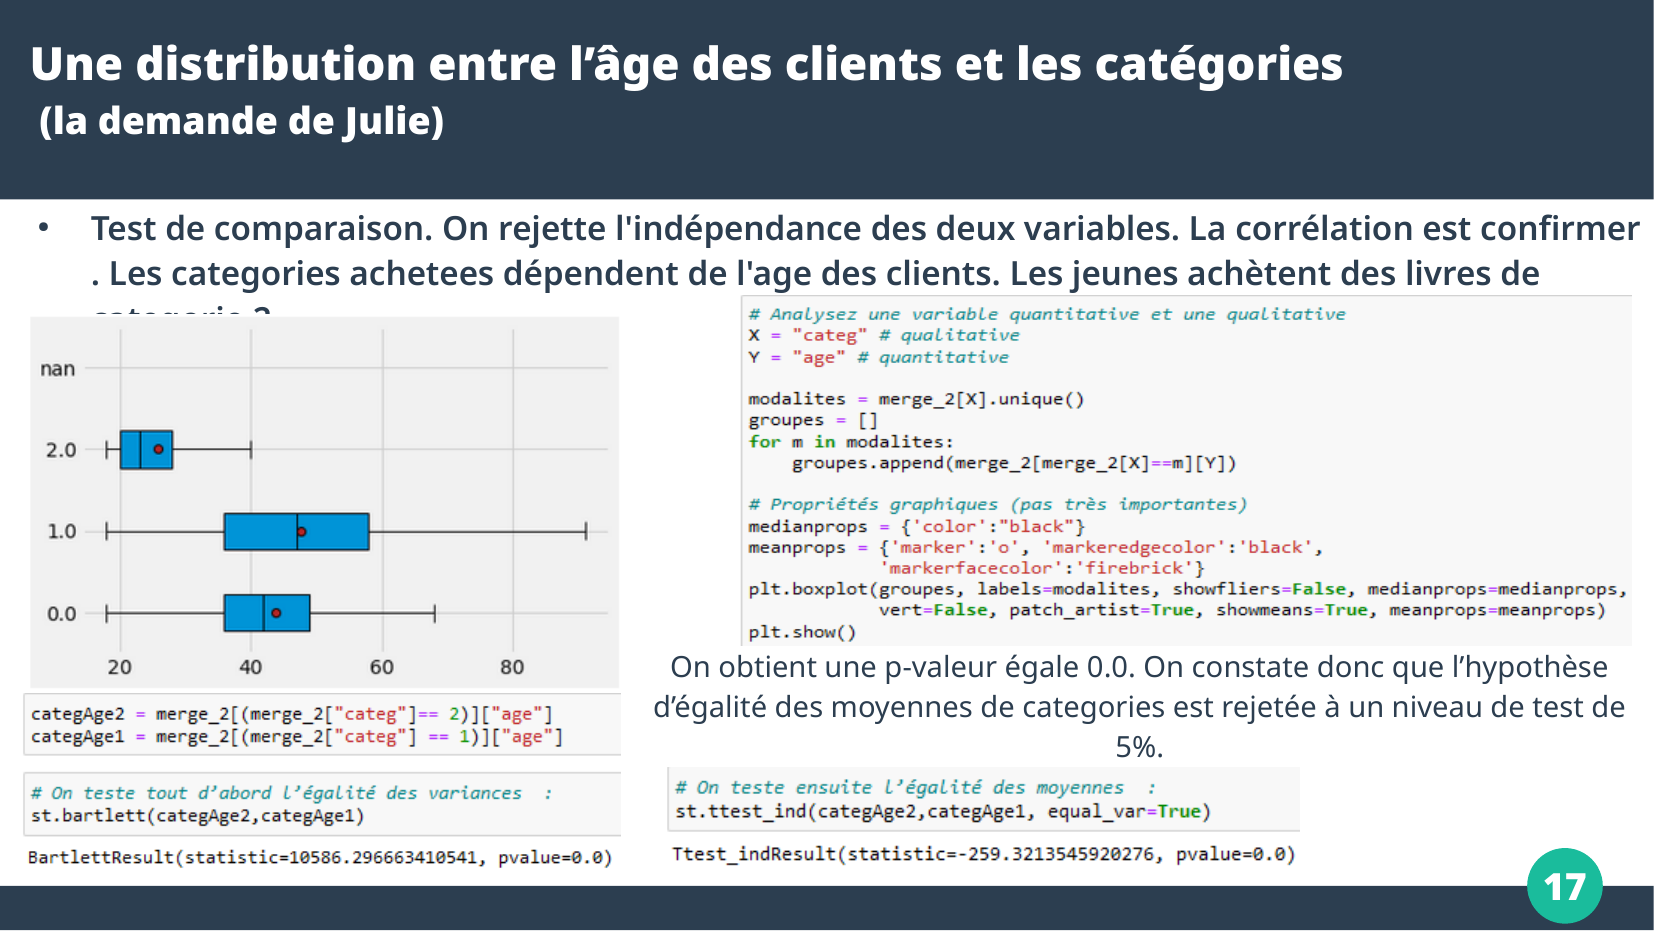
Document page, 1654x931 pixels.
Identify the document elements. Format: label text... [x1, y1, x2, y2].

picture [738, 295, 1632, 646]
title Une distribution entre l’âge des clients et les catégories (la demande de Julie) [29, 29, 1565, 148]
list Test de comparaison. On rejette l'indépendance des deux variables. La corrélation est confirmer . Les categories achetees dépendent de l'age des clients. Les jeunes achètent des livres de categorie 2. [19, 205, 1644, 693]
picture [19, 314, 624, 877]
list Test de comparaison. On rejette l'indépendance des deux variables. La corrélation est confirmer . Les categories achetees dépendent de l'age des clients. Les jeunes achètent des livres de categorie 2. [19, 693, 1644, 885]
picture [666, 768, 1300, 870]
text_box On obtient une p-valeur égale 0.0. On constate donc que l’hypothèse d’égalité des moyennes de categories est rejetée à un niveau de test de 5%. [623, 645, 1654, 768]
